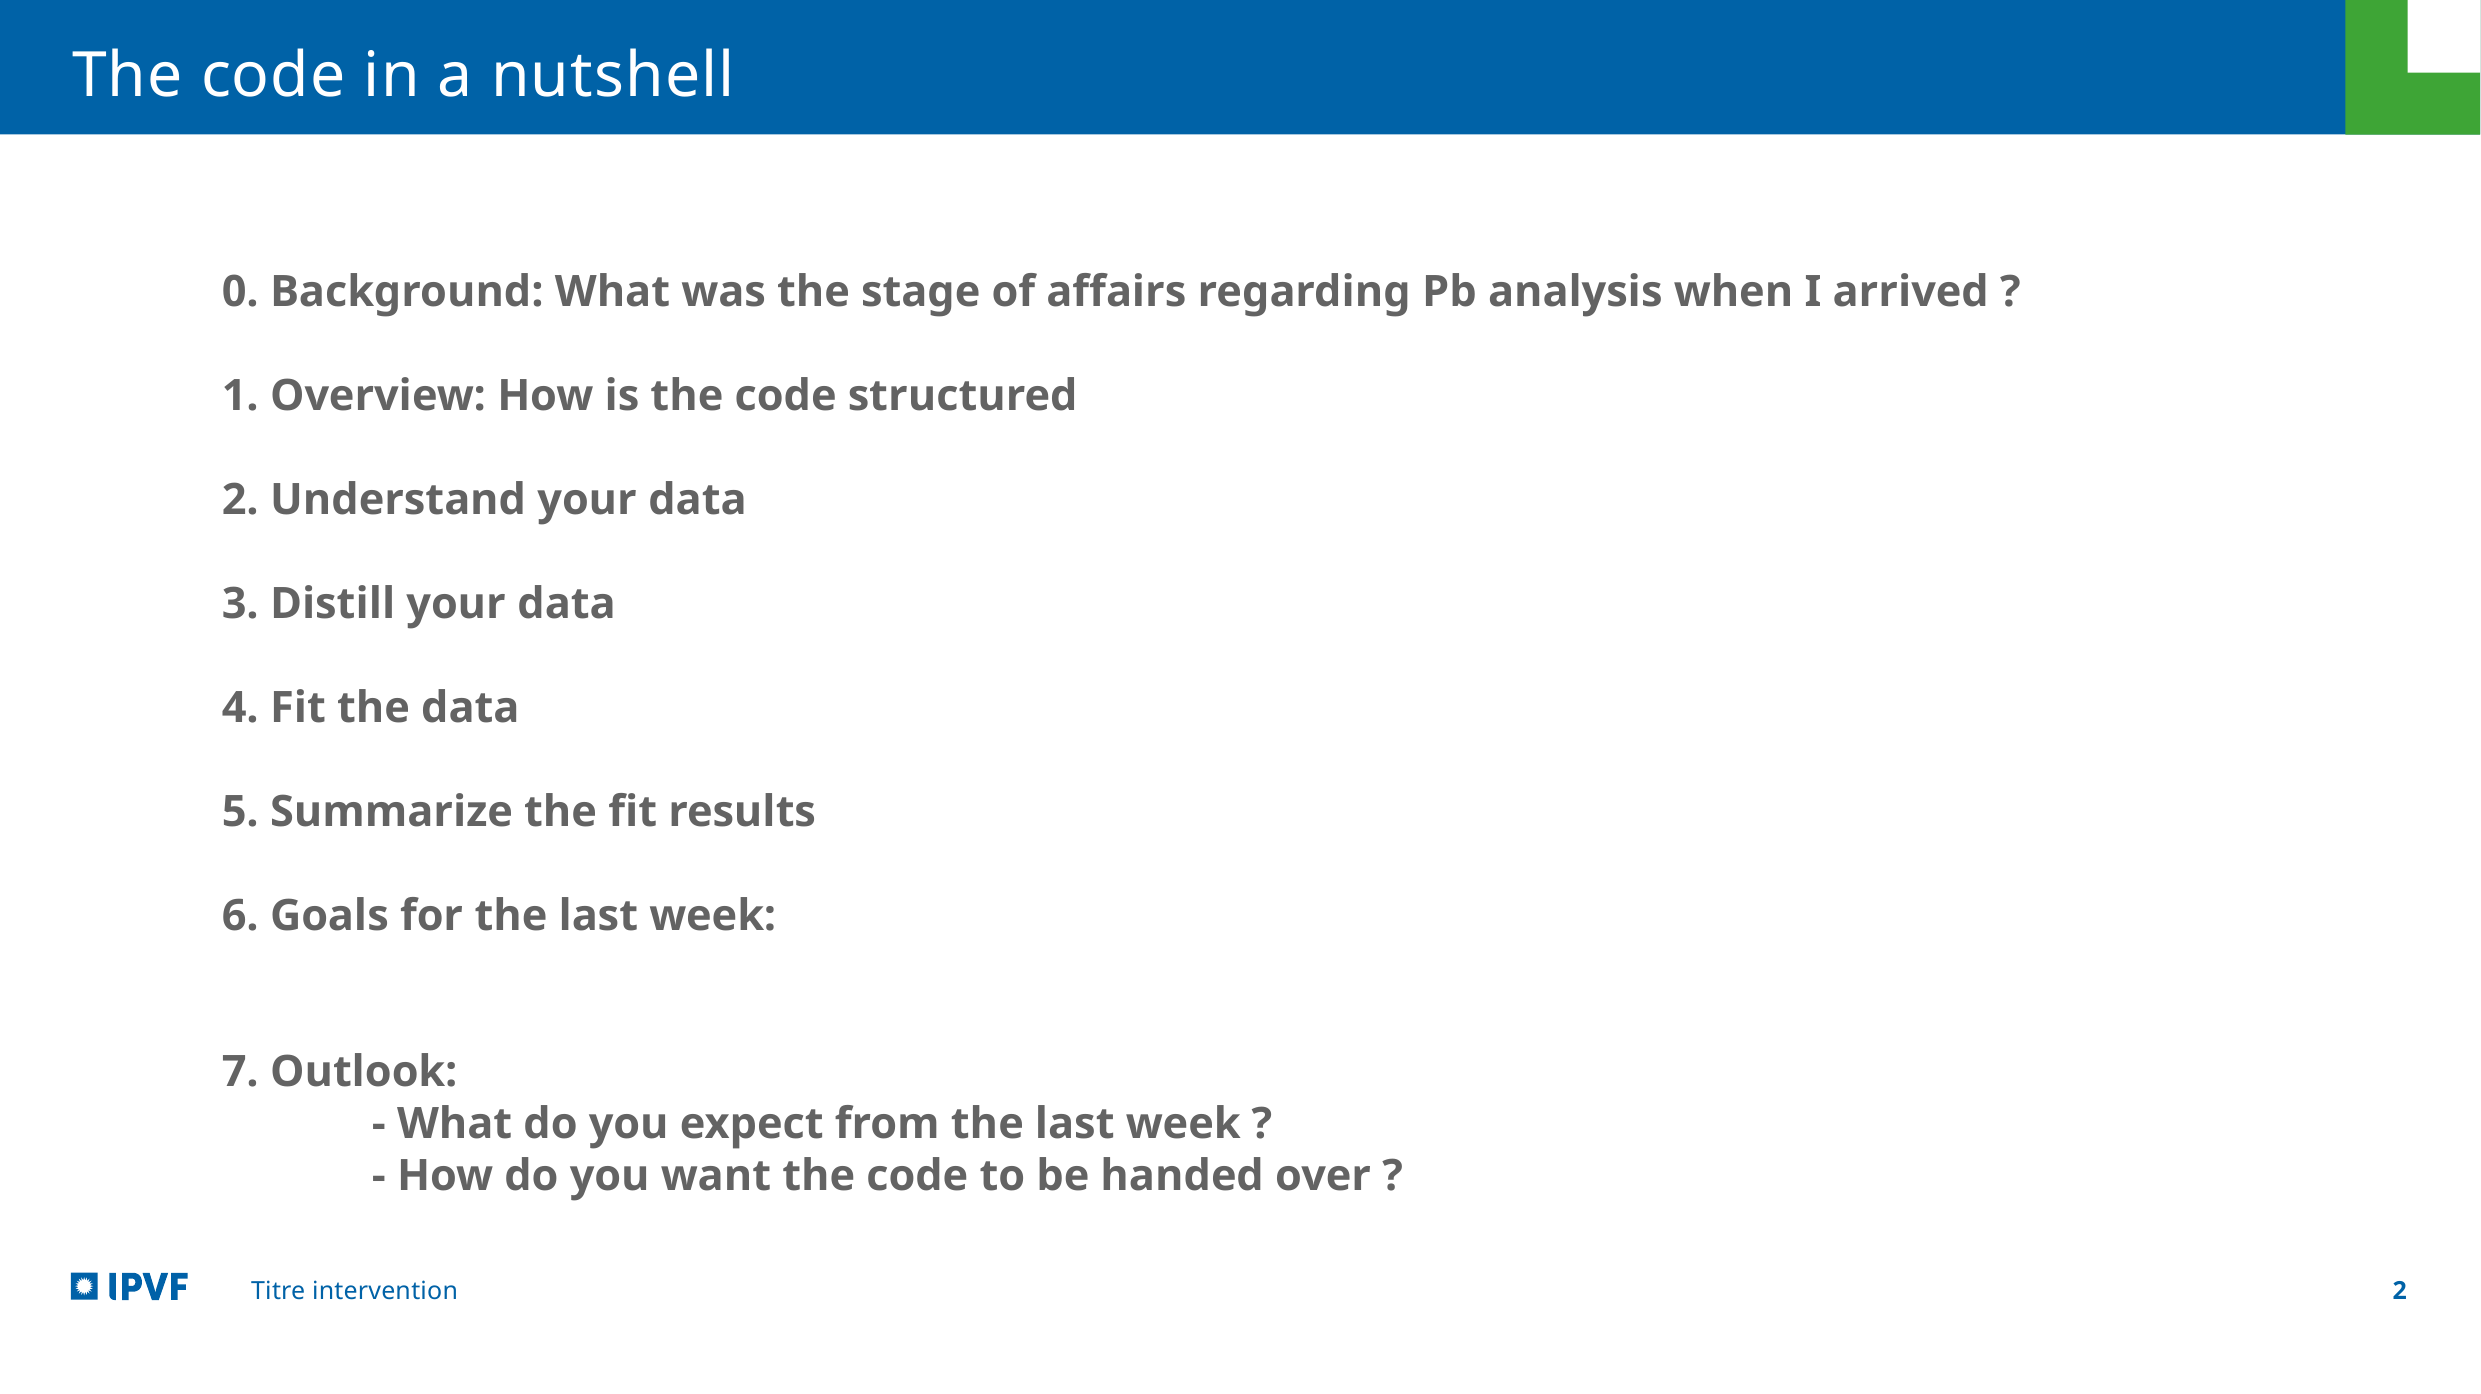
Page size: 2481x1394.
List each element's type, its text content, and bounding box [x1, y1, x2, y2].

list The code in a nutshell [57, 26, 1976, 112]
list 0. Background: What was the stage of affairs regarding Pb analysis when I arrived ? 1. Overview: How is the code structured 2. Understand your data 3. Distill your data 4. Fit the data 5. Summarize the fit results 6. Goals for the last week: 7. Outlook: - What do you expect from the last week ? - How do you want the code to be handed over ? [207, 255, 2273, 1181]
